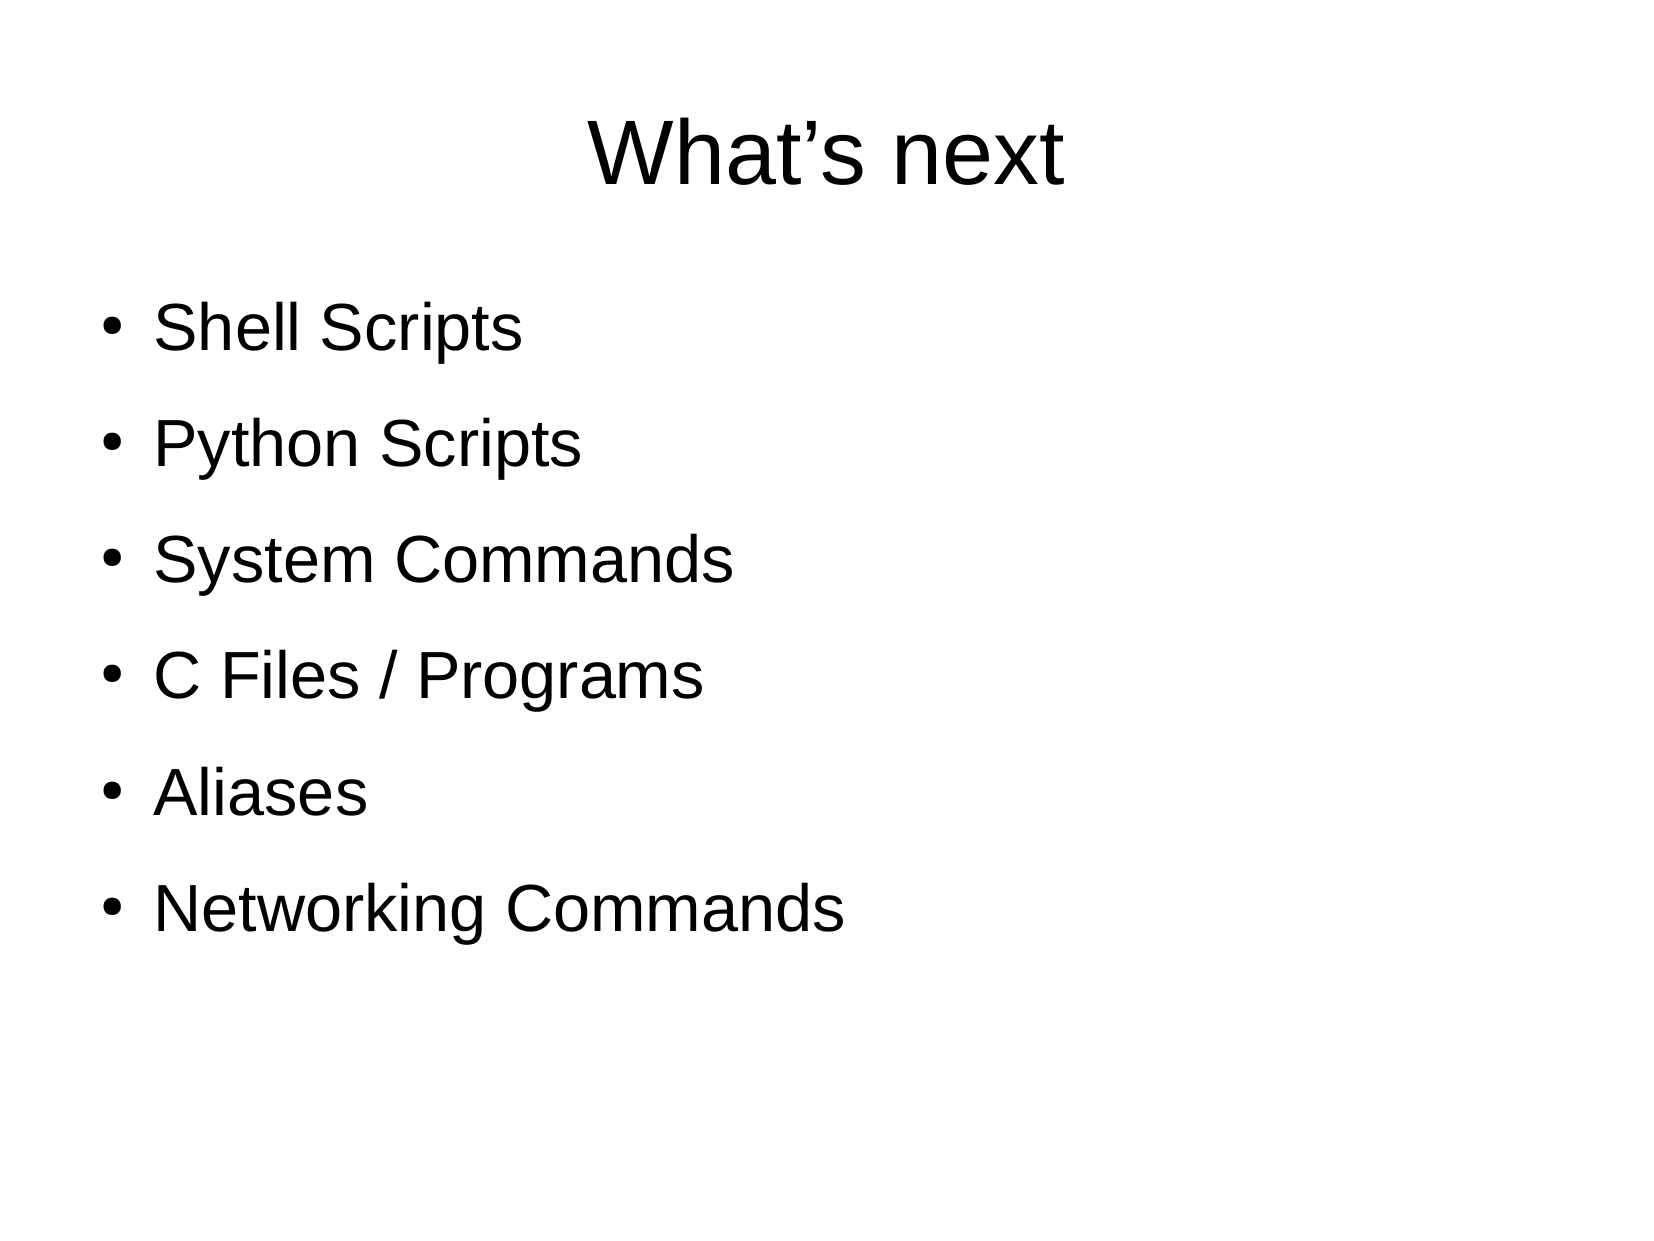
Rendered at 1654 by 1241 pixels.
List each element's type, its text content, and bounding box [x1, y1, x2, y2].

list Shell Scripts Python Scripts System Commands C Files / Programs Aliases Networking Commands [82, 290, 1571, 1010]
title What’s next [82, 49, 1571, 257]
